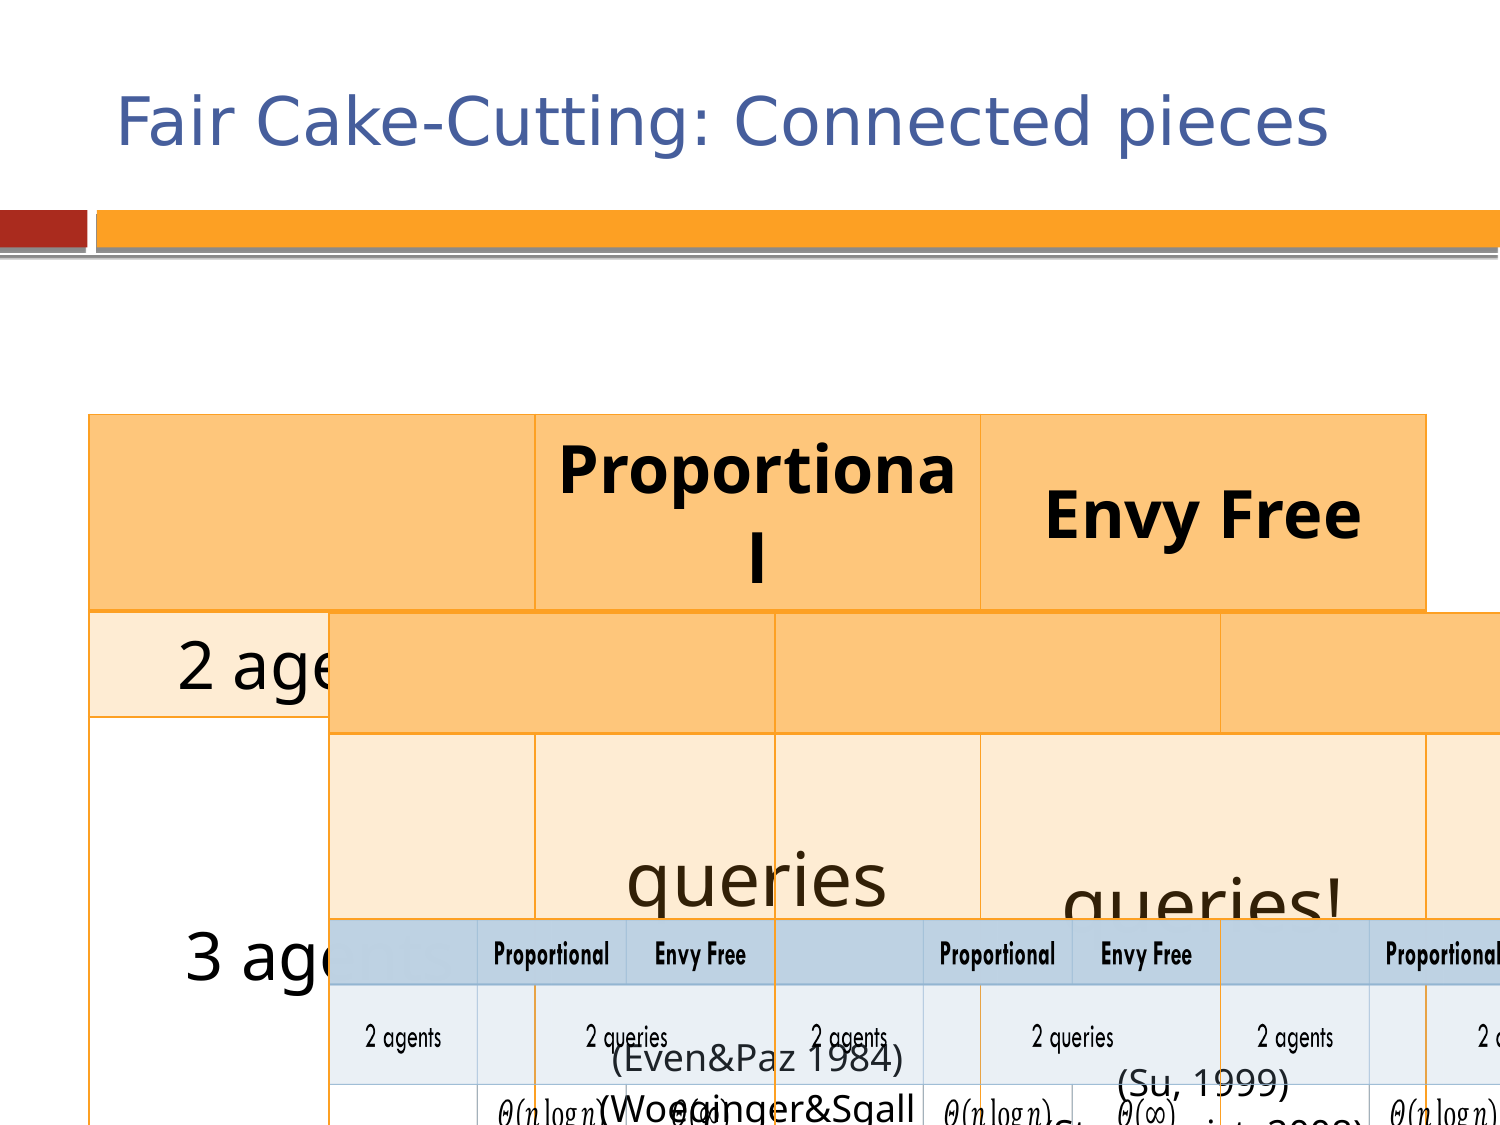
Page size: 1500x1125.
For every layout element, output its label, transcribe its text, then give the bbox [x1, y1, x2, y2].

table_header Envy Free [981, 415, 1425, 609]
table_cell [776, 735, 1500, 918]
table_header [1221, 614, 1500, 732]
table_header [90, 415, 534, 609]
table_header [776, 614, 1220, 732]
table_cell [330, 735, 774, 918]
table_cell [776, 920, 1220, 1125]
table_cell 3 agents [90, 718, 328, 1125]
table_cell [1221, 920, 1500, 1125]
table_cell [330, 920, 774, 1125]
table_header [330, 614, 774, 732]
title Fair Cake-Cutting: Connected pieces [100, 37, 1438, 200]
table_cell 2 agents [90, 613, 328, 716]
table_header Proportional [536, 415, 980, 609]
